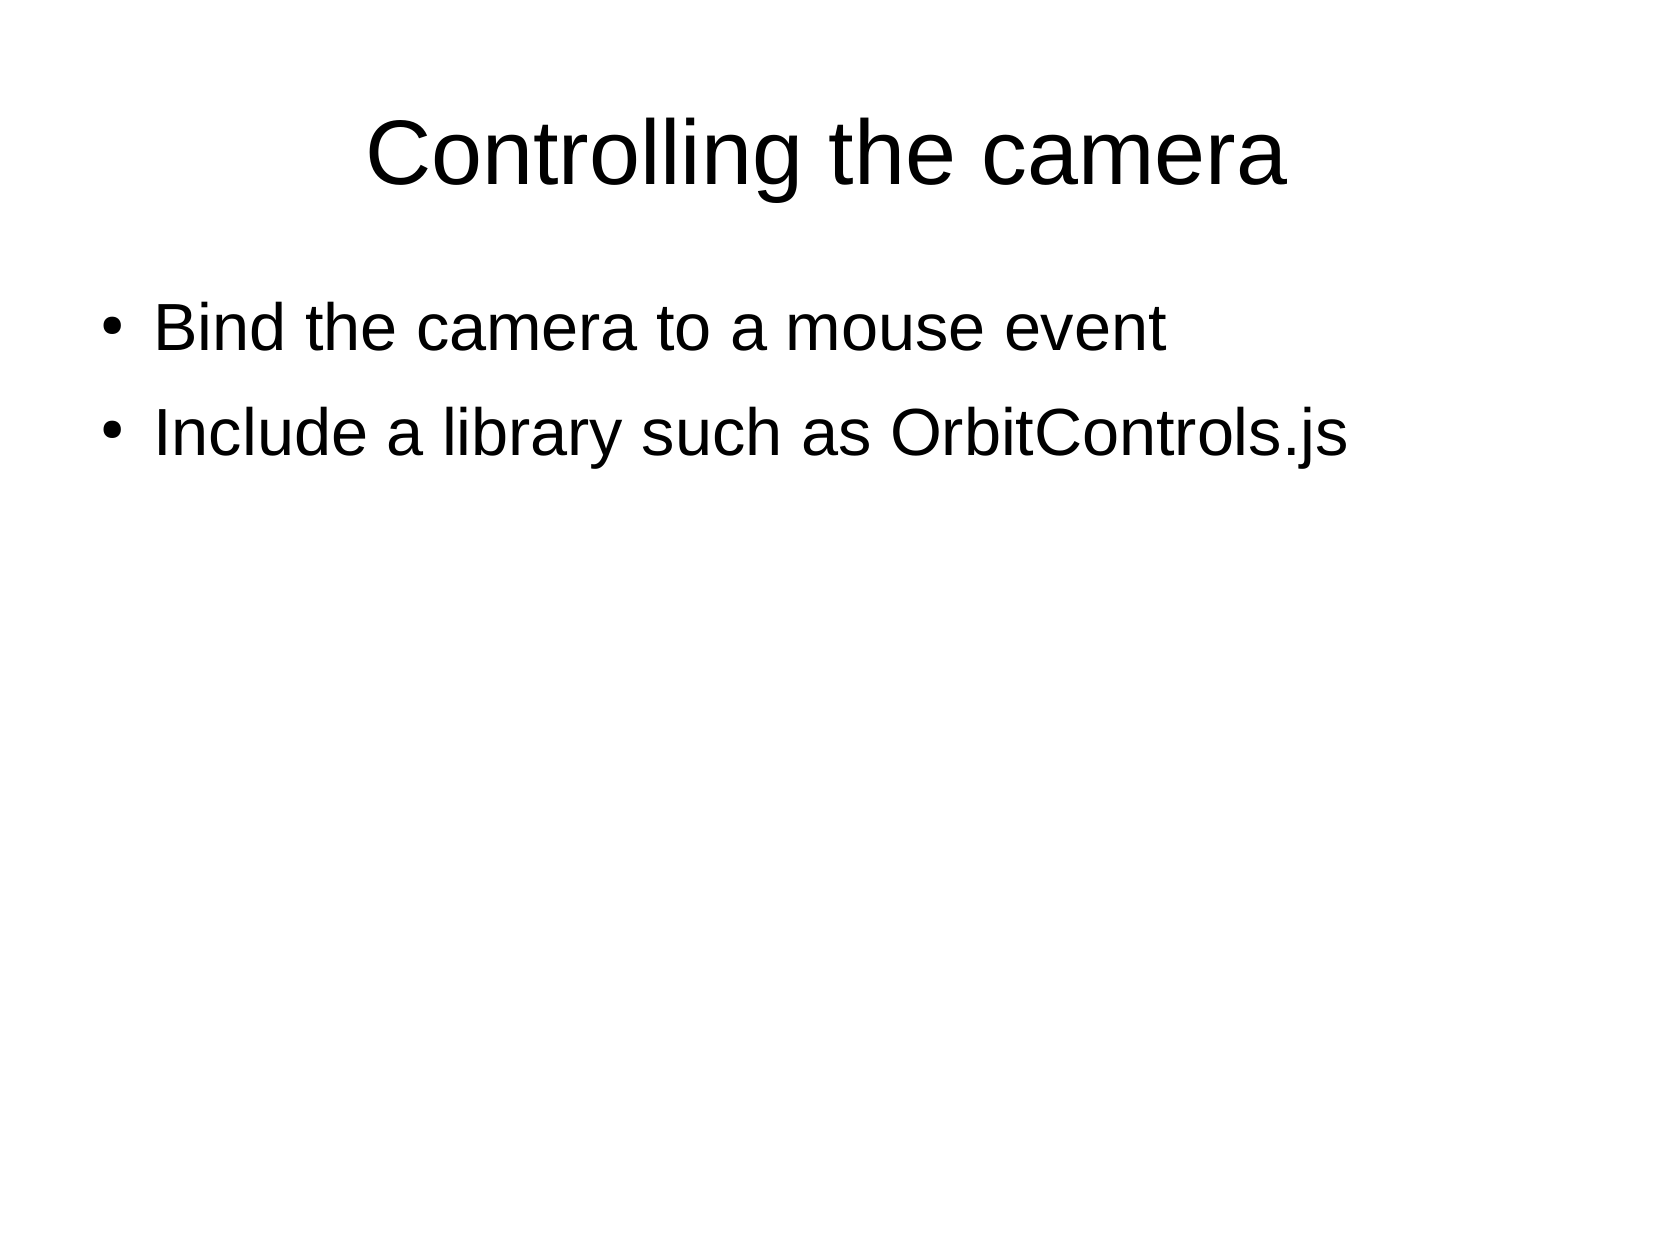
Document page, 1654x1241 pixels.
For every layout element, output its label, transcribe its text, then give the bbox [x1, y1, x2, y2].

list Bind the camera to a mouse event Include a library such as OrbitControls.js [82, 290, 1571, 1010]
title Controlling the camera [82, 49, 1571, 257]
